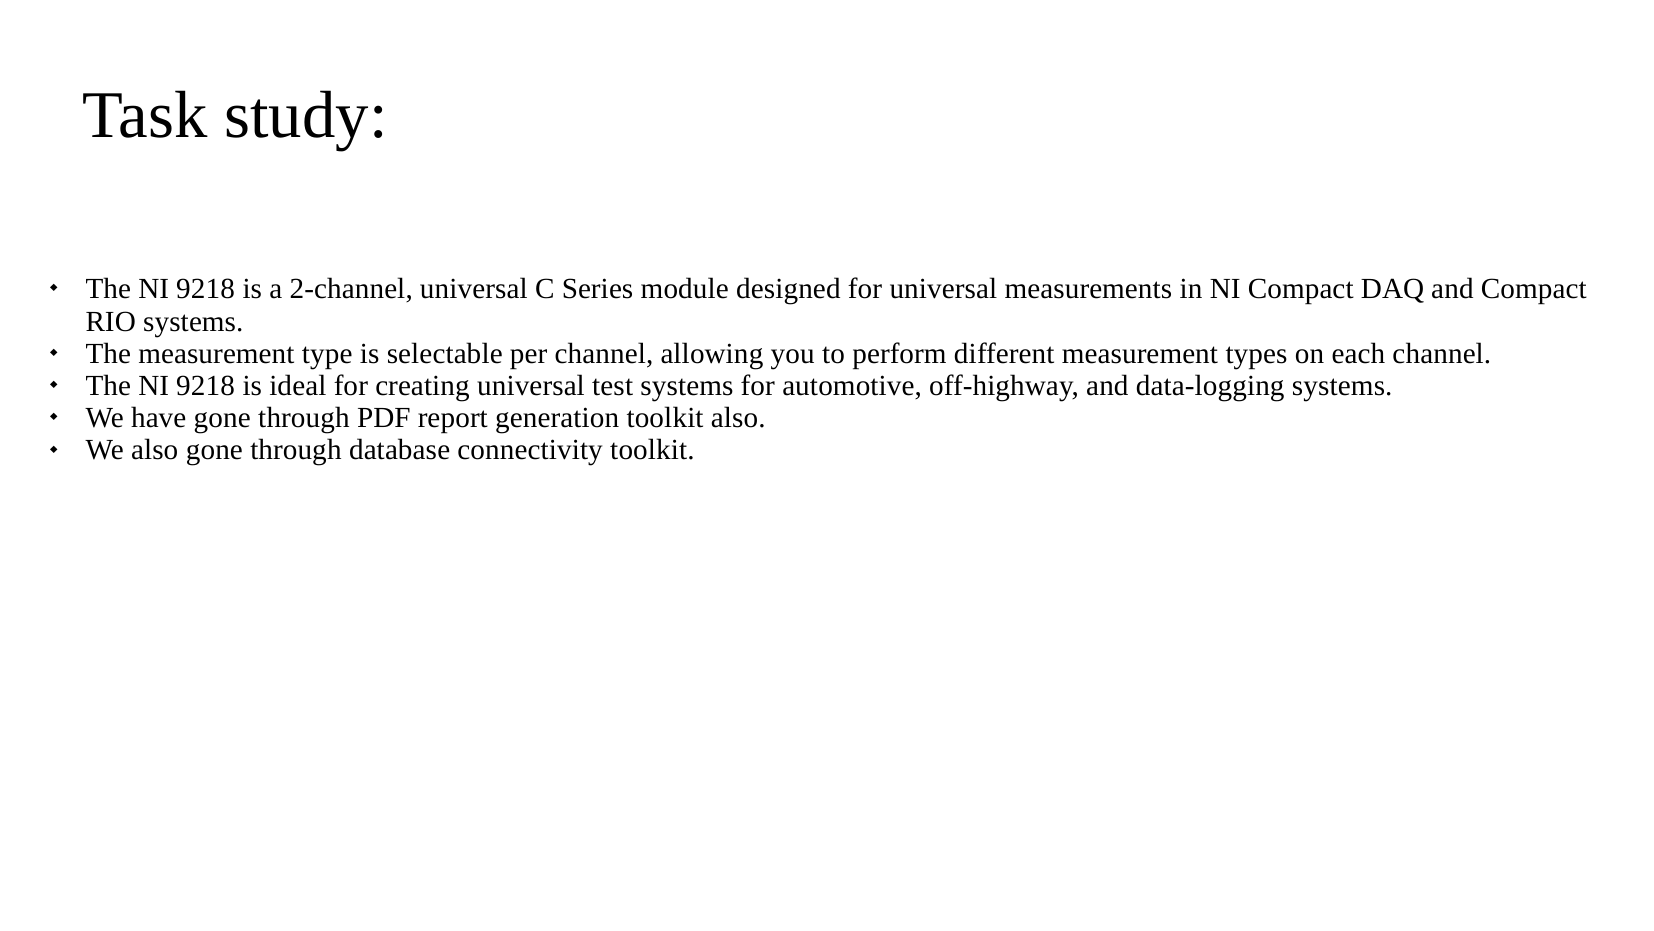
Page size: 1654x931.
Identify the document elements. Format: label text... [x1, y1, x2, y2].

text_box The NI 9218 is a 2-channel, universal C Series module designed for universal measurements in NI Compact DAQ and Compact RIO systems. The measurement type is selectable per channel, allowing you to perform different measurement types on each channel. The NI 9218 is ideal for creating universal test systems for automotive, off-highway, and data-logging systems. We have gone through PDF report generation toolkit also. We also gone through database connectivity toolkit. [35, 265, 1607, 491]
title Task study: [82, 37, 1571, 193]
